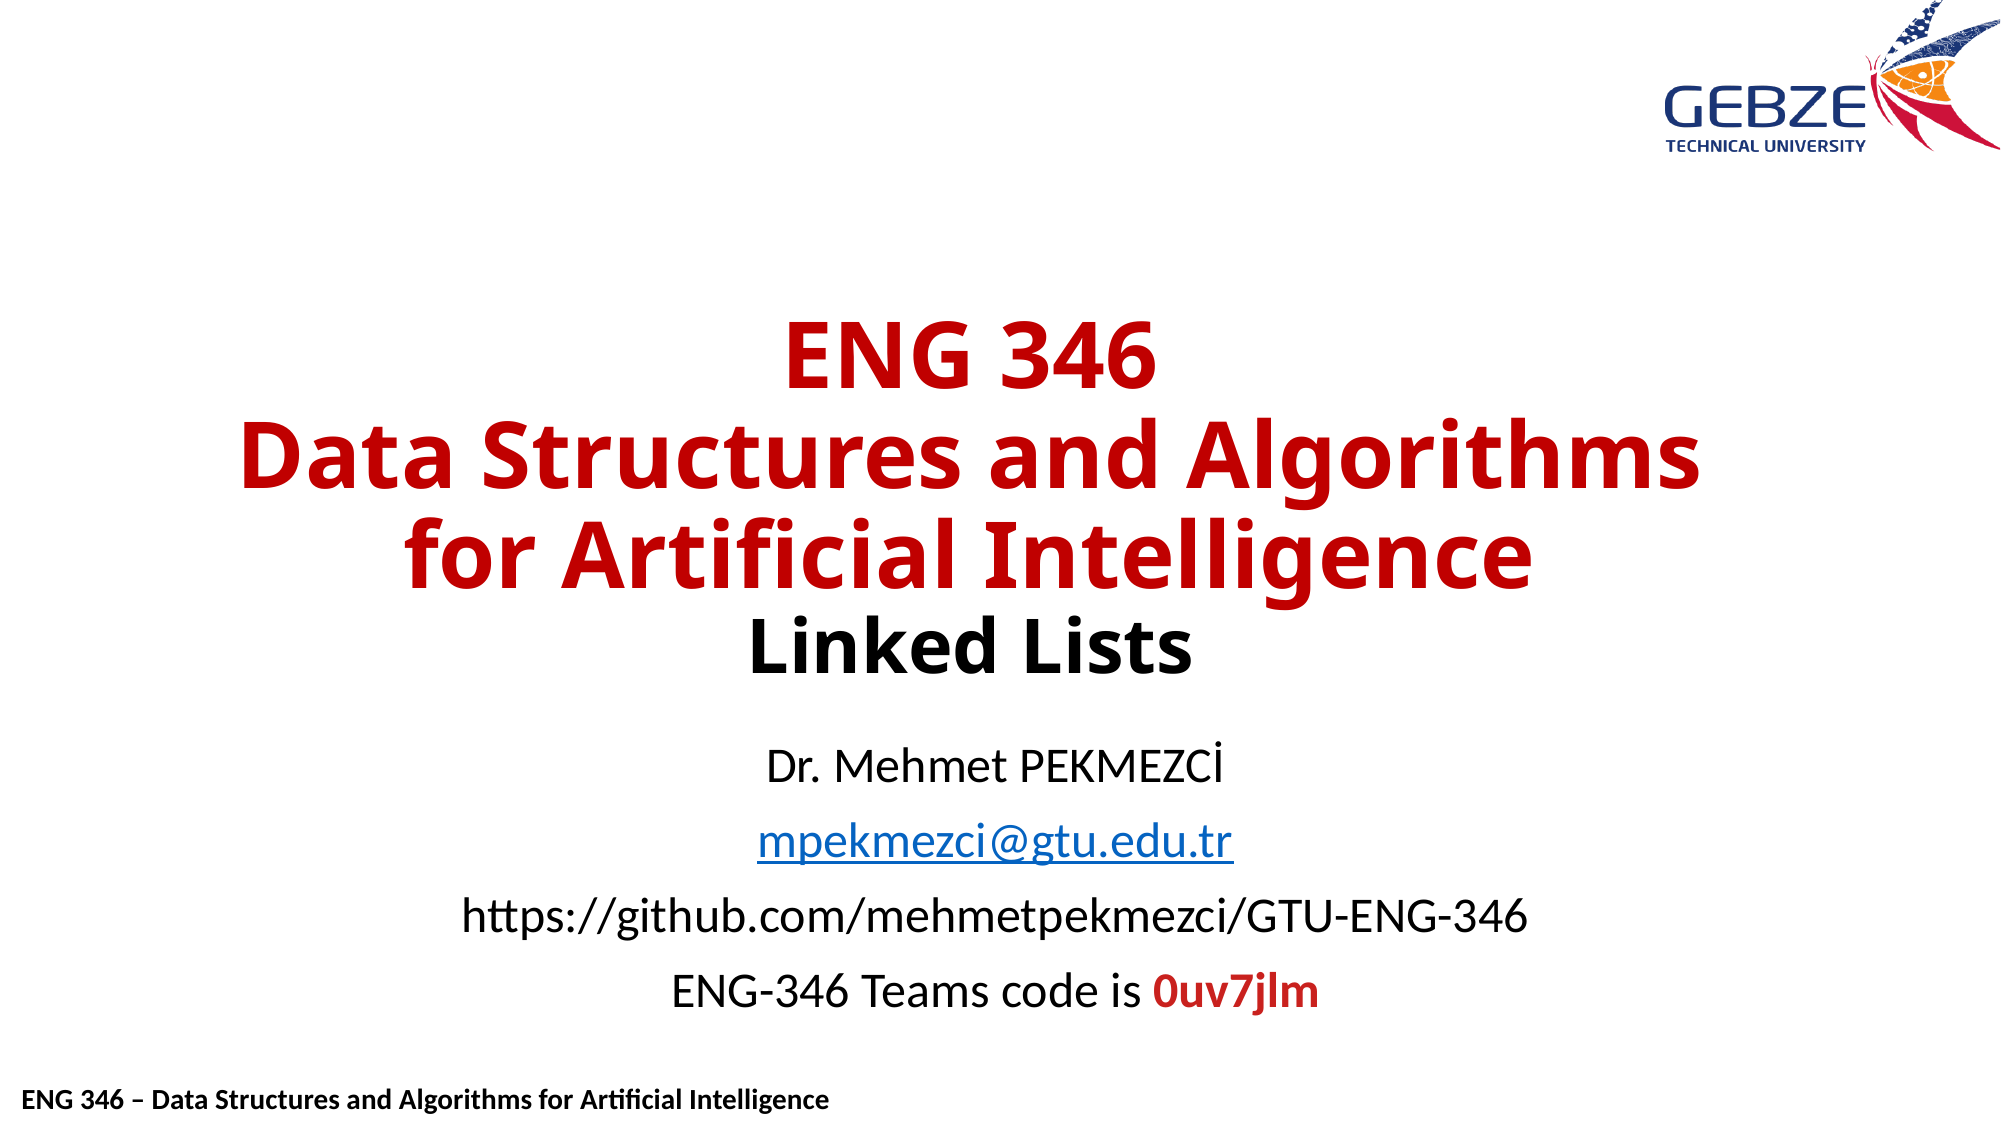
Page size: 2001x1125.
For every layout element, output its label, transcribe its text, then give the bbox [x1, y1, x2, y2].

title ENG 346 Data Structures and Algorithms for Artificial Intelligence Linked Lists [219, 205, 1720, 698]
picture [1665, 0, 2001, 152]
subtitle Dr. Mehmet PEKMEZCİ mpekmezci@gtu.edu.tr https://github.com/mehmetpekmezci/GTU-ENG-346 ENG-346 Teams code is 0uv7jlm [245, 731, 1746, 897]
